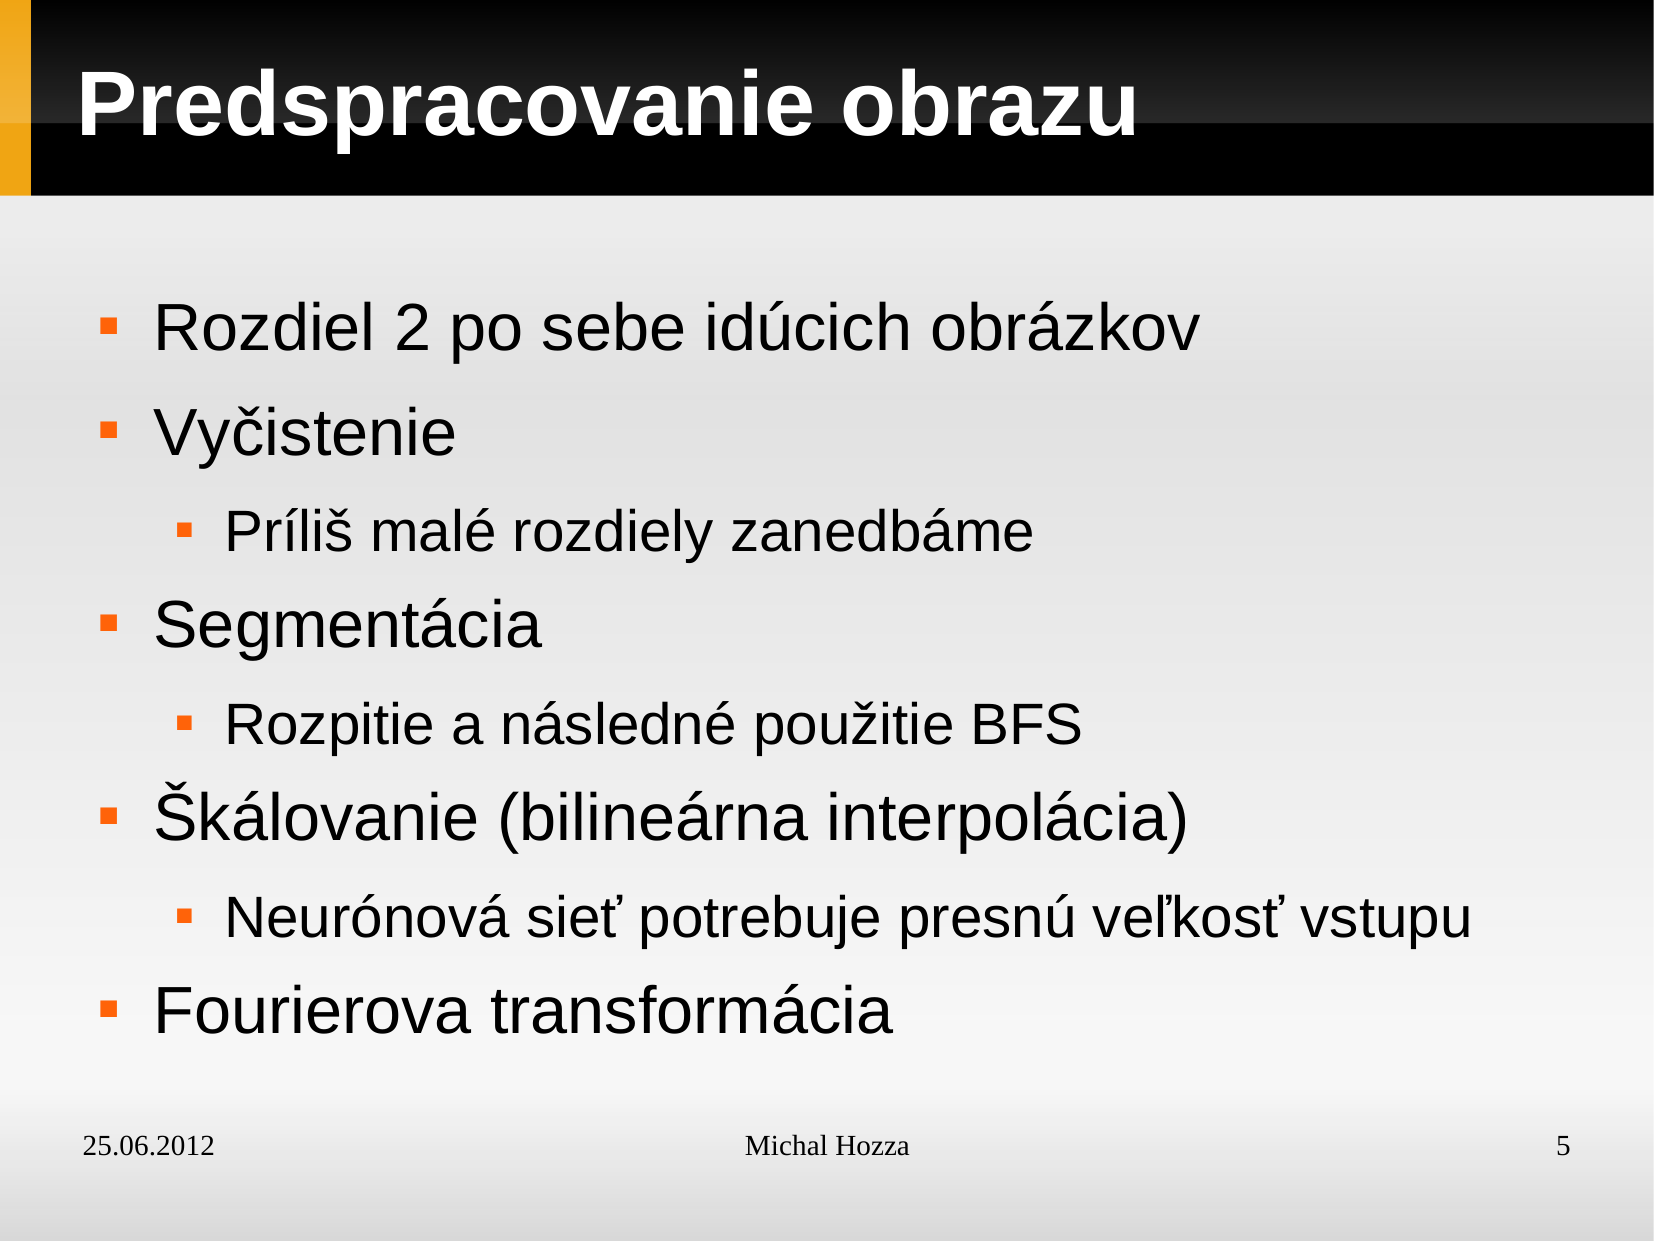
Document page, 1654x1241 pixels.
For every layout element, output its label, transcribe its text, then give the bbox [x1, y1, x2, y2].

picture [0, 0, 1654, 1241]
title Predspracovanie obrazu [76, 0, 1565, 208]
list Rozdiel 2 po sebe idúcich obrázkov Vyčistenie Príliš malé rozdiely zanedbáme Segmentácia Rozpitie a následné použitie BFS Škálovanie (bilineárna interpolácia) Neurónová sieť potrebuje presnú veľkosť vstupu Fourierova transformácia [82, 290, 1571, 1109]
